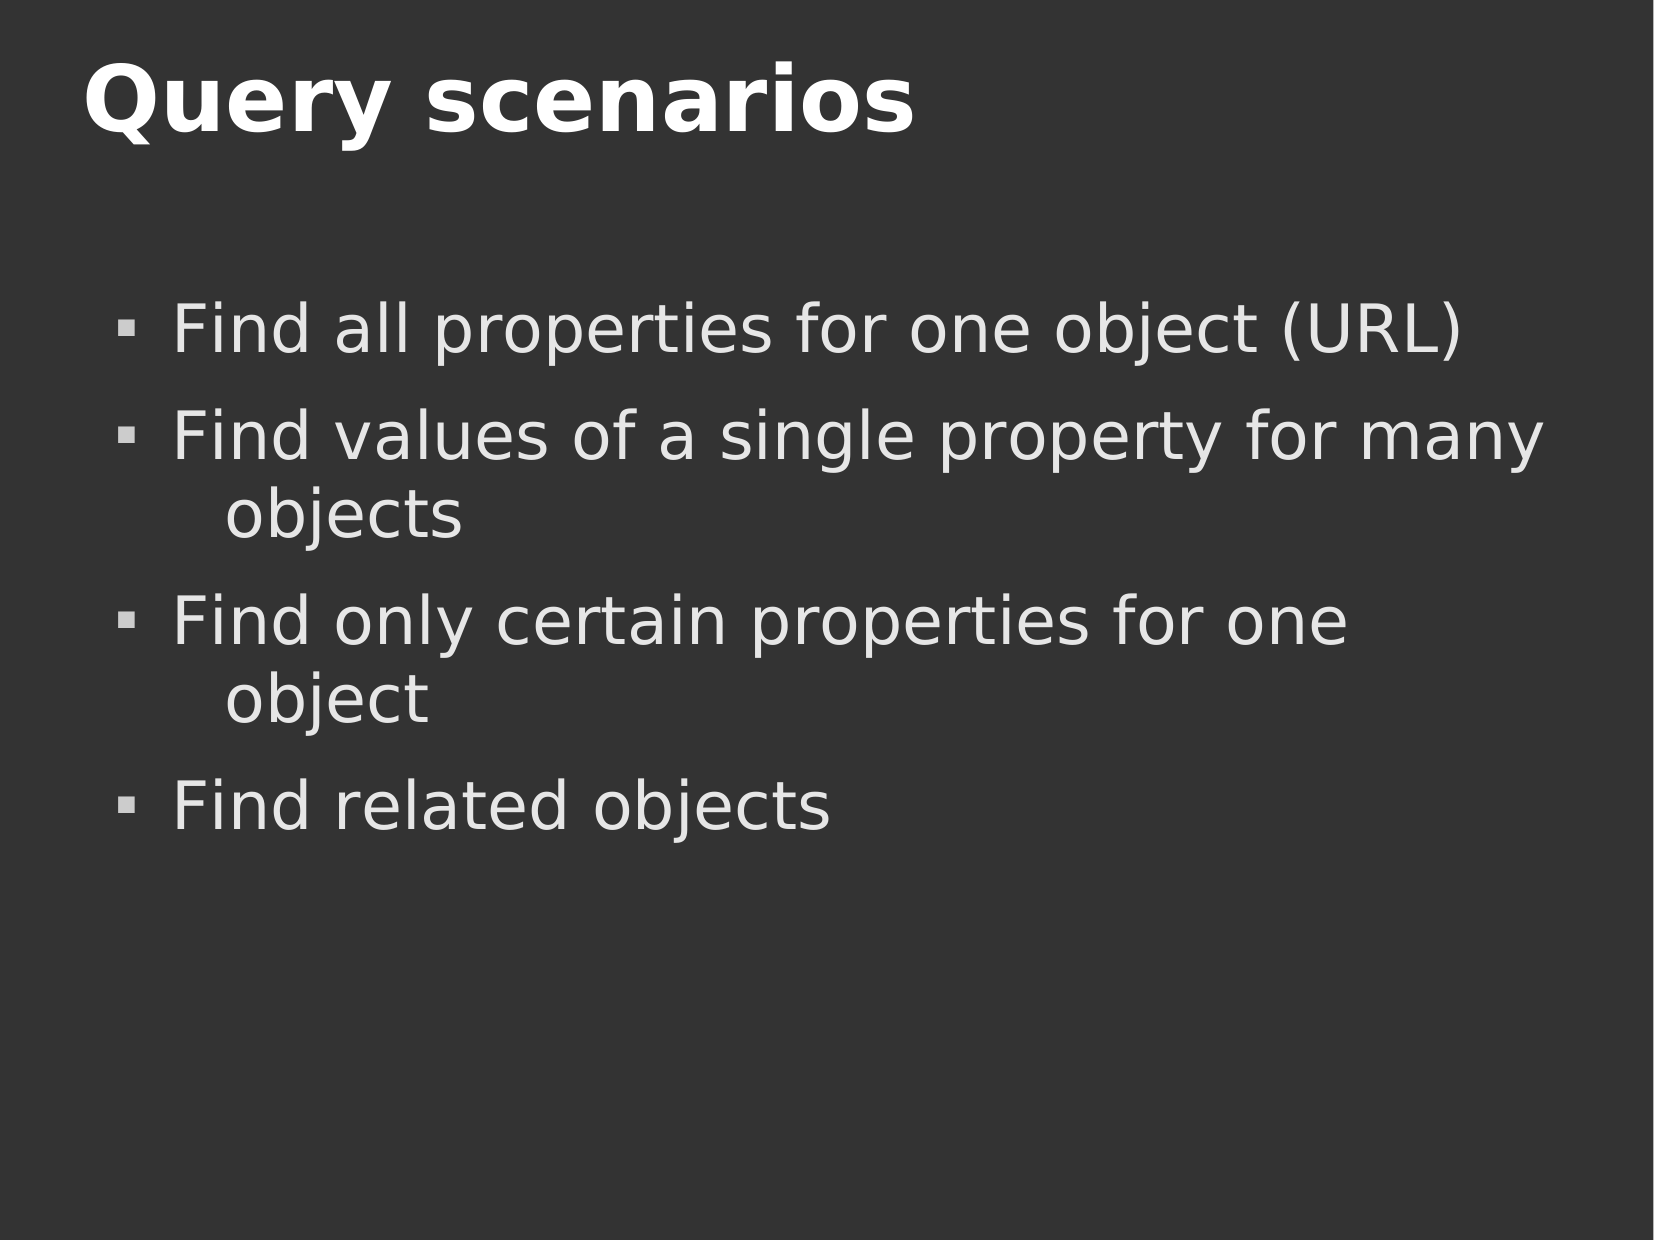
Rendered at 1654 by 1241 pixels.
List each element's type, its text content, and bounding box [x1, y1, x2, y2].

list Find all properties for one object (URL) Find values of a single property for many objects Find only certain properties for one object Find related objects [82, 290, 1571, 1094]
title Query scenarios [82, 46, 1571, 154]
